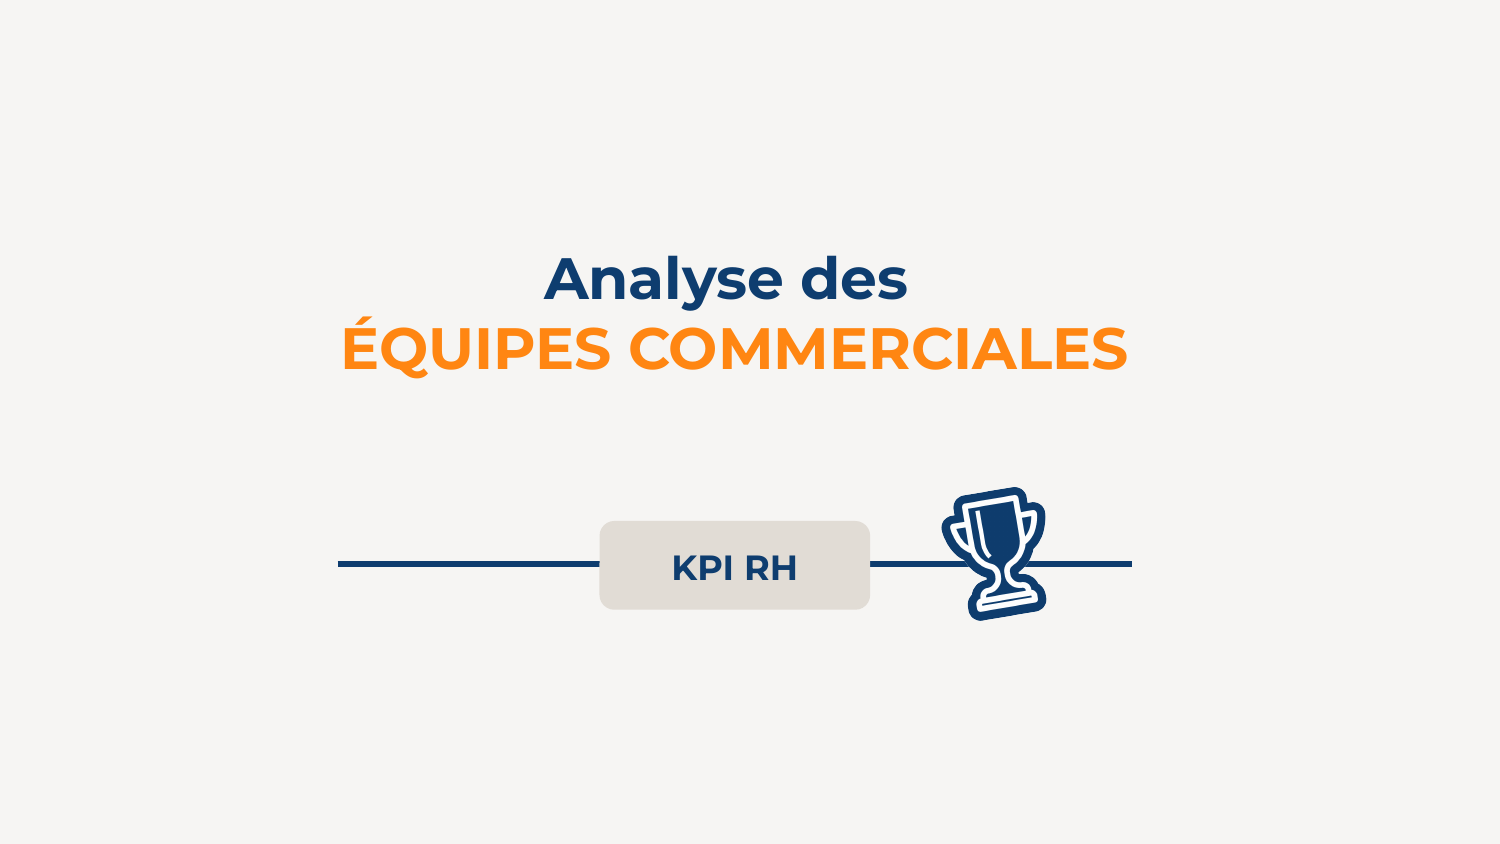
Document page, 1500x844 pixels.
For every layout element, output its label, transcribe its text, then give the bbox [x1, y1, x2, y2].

text_box KPI RH [591, 527, 879, 617]
picture [936, 482, 1062, 626]
text_box [602, 520, 868, 527]
title Analyse des ÉQUIPES COMMERCIALES [270, 226, 1199, 518]
